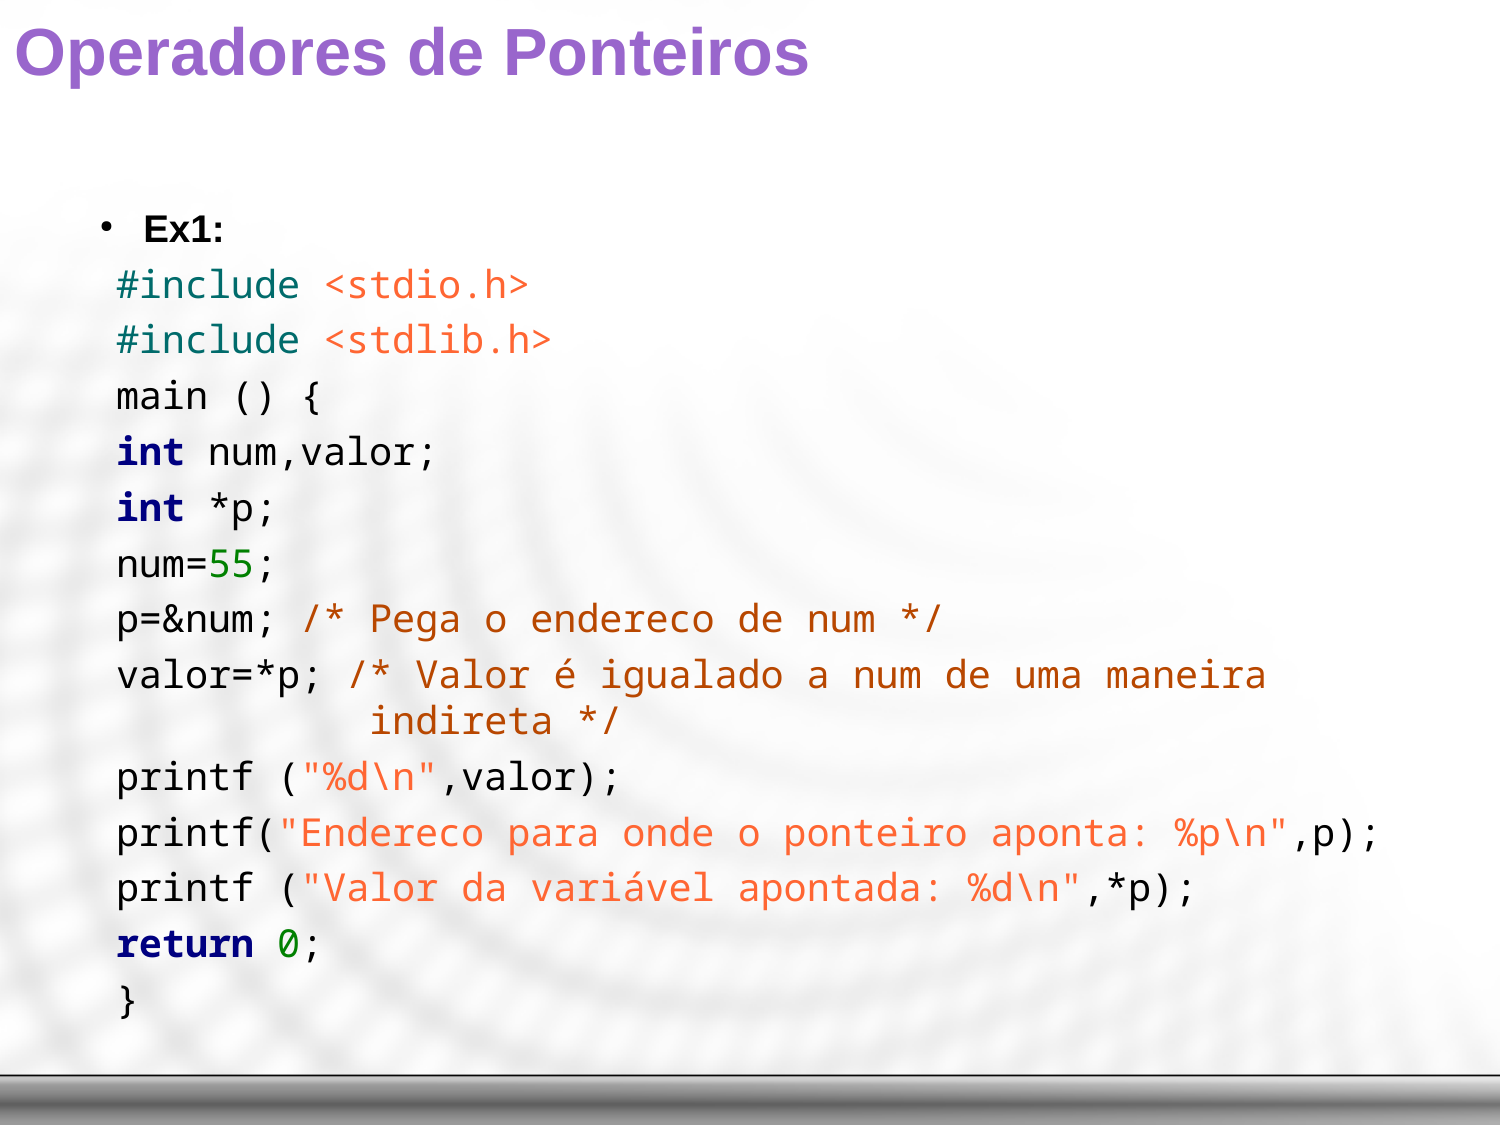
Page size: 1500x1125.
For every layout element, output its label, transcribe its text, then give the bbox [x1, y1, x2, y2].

list Ex1: #include <stdio.h> #include <stdlib.h> main () { int num,valor; int *p; num=55; p=&num; /* Pega o endereco de num */ valor=*p; /* Valor é igualado a num de uma maneira indireta */ printf ("%d\n",valor); printf("Endereco para onde o ponteiro aponta: %p\n",p); printf ("Valor da variável apontada: %d\n",*p); return 0; } [58, 196, 1442, 1036]
picture [0, 0, 1500, 1125]
title Operadores de Ponteiros [0, 0, 1353, 102]
